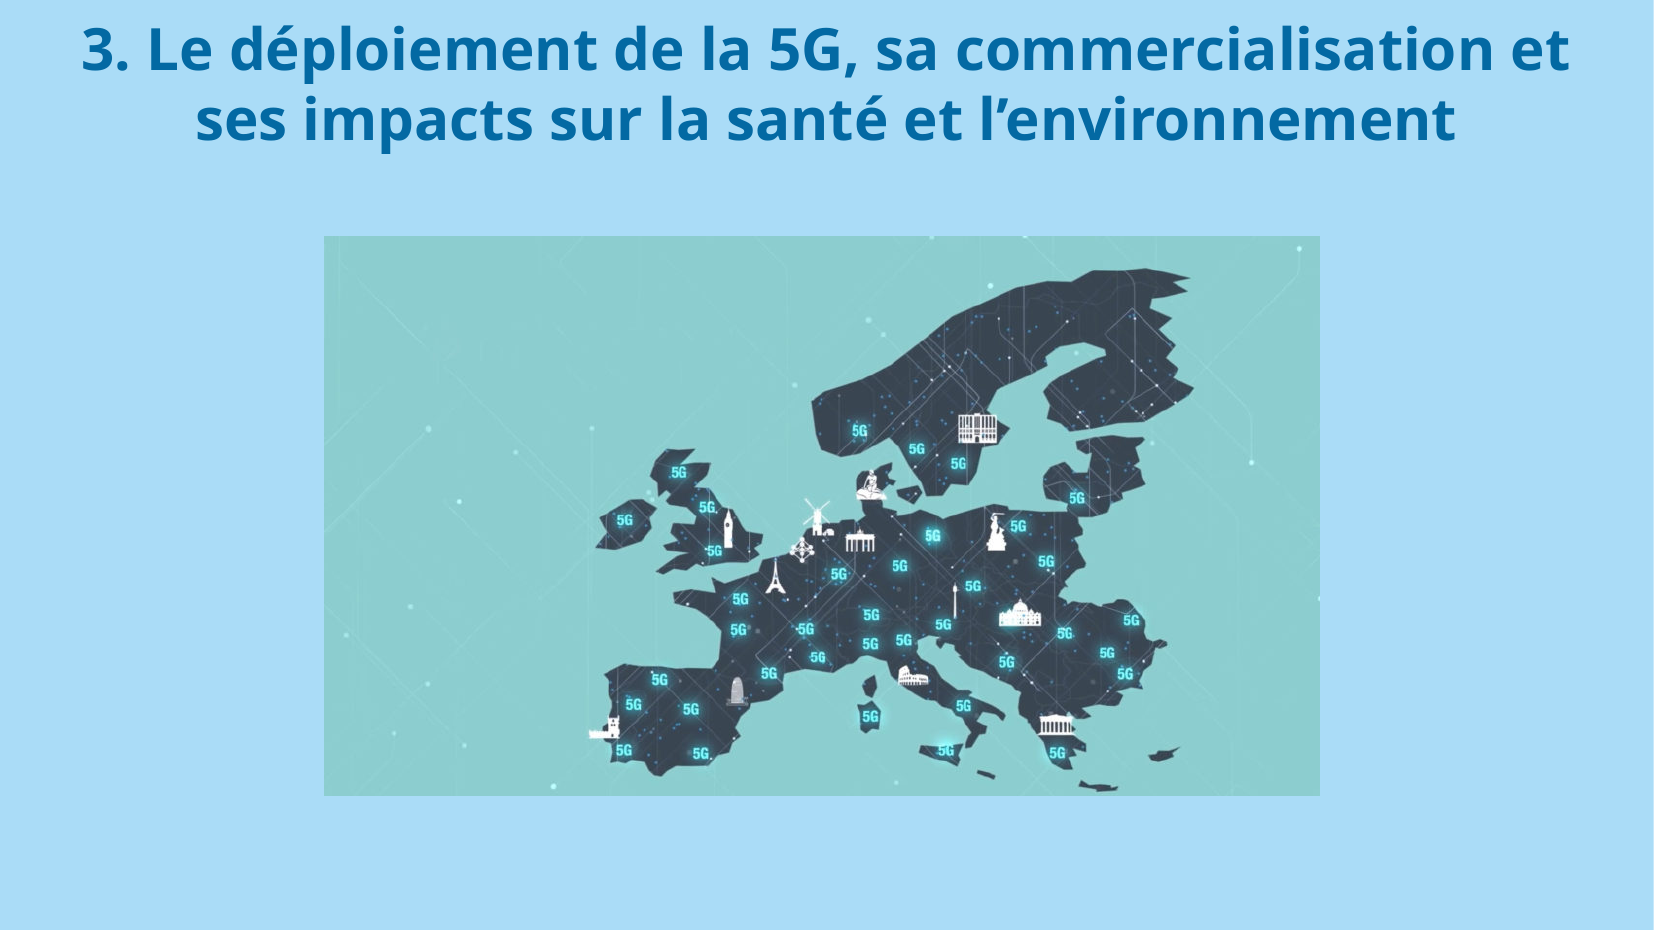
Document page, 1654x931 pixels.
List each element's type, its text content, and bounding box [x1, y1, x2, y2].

picture [324, 236, 1320, 796]
title 3. Le déploiement de la 5G, sa commercialisation et ses impacts sur la santé et l’environnement [54, 11, 1598, 154]
